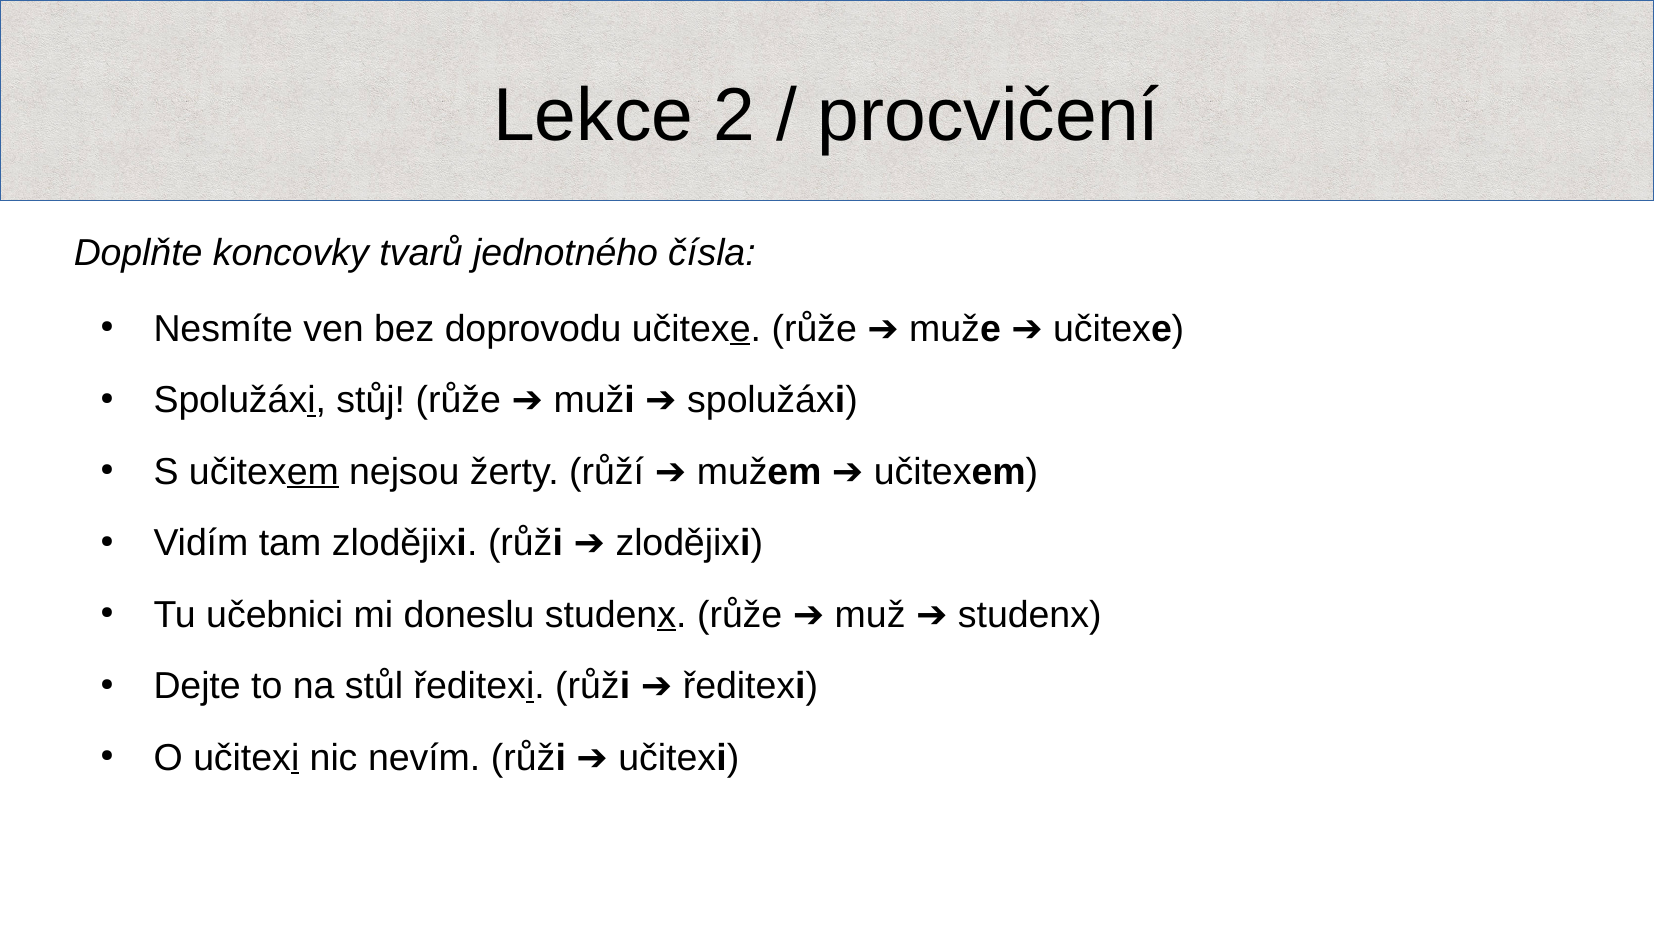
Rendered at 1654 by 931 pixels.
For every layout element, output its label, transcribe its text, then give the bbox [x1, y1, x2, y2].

list Nesmíte ven bez doprovodu učitexe. (růže ➔ muže ➔ učitexe) Spolužáxi, stůj! (růže ➔ muži ➔ spolužáxi) S učitexem nejsou žerty. (růží ➔ mužem ➔ učitexem) Vidím tam zlodějixi. (růži ➔ zlodějixi) Tu učebnici mi doneslu studenx. (růže ➔ muž ➔ studenx) Dejte to na stůl ředitexi. (růži ➔ ředitexi) O učitexi nic nevím. (růži ➔ učitexi) [82, 307, 1571, 886]
title Lekce 2 / procvičení [82, 37, 1571, 193]
picture [1, 1, 1653, 200]
text_box Doplňte koncovky tvarů jednotného čísla: [59, 224, 1630, 282]
